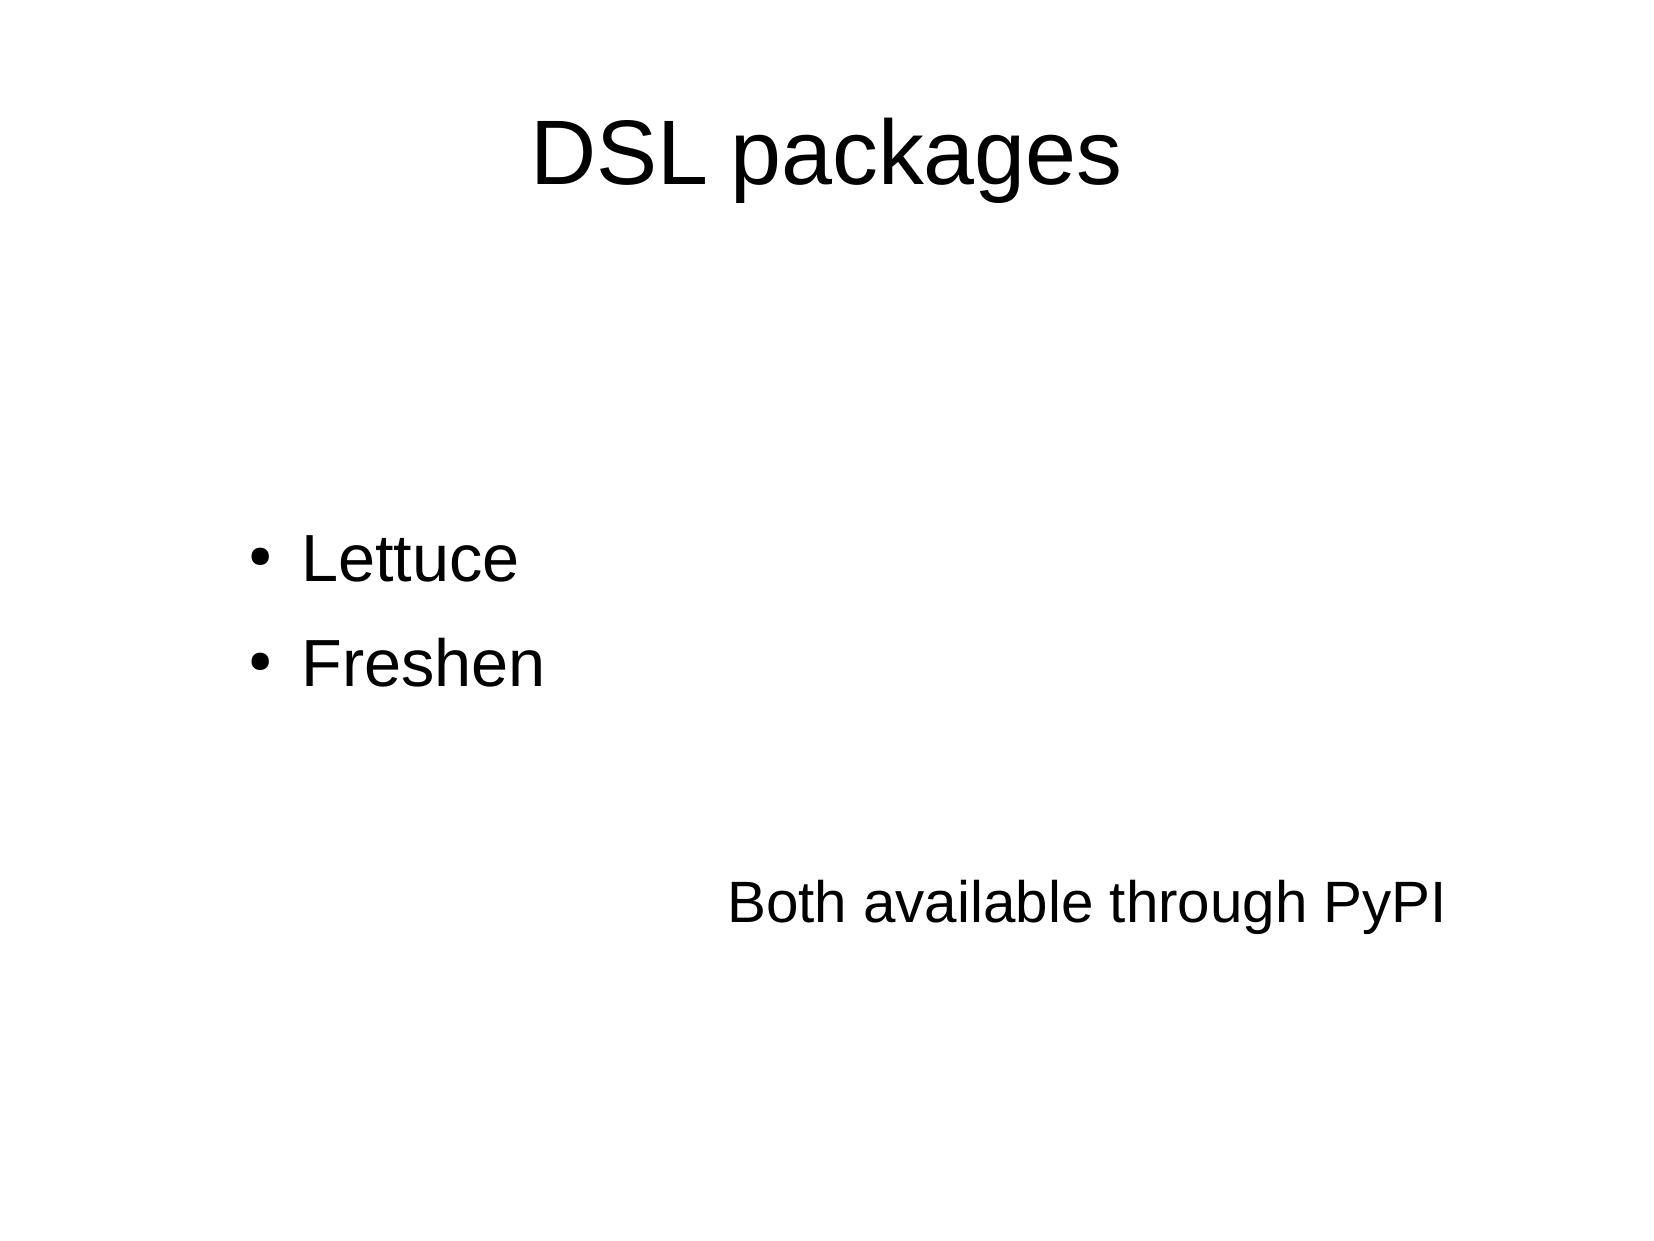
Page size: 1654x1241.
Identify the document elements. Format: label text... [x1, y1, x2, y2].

list Lettuce Freshen [230, 521, 1423, 719]
title DSL packages [82, 49, 1571, 257]
text_box Both available through PyPI [712, 862, 1463, 943]
